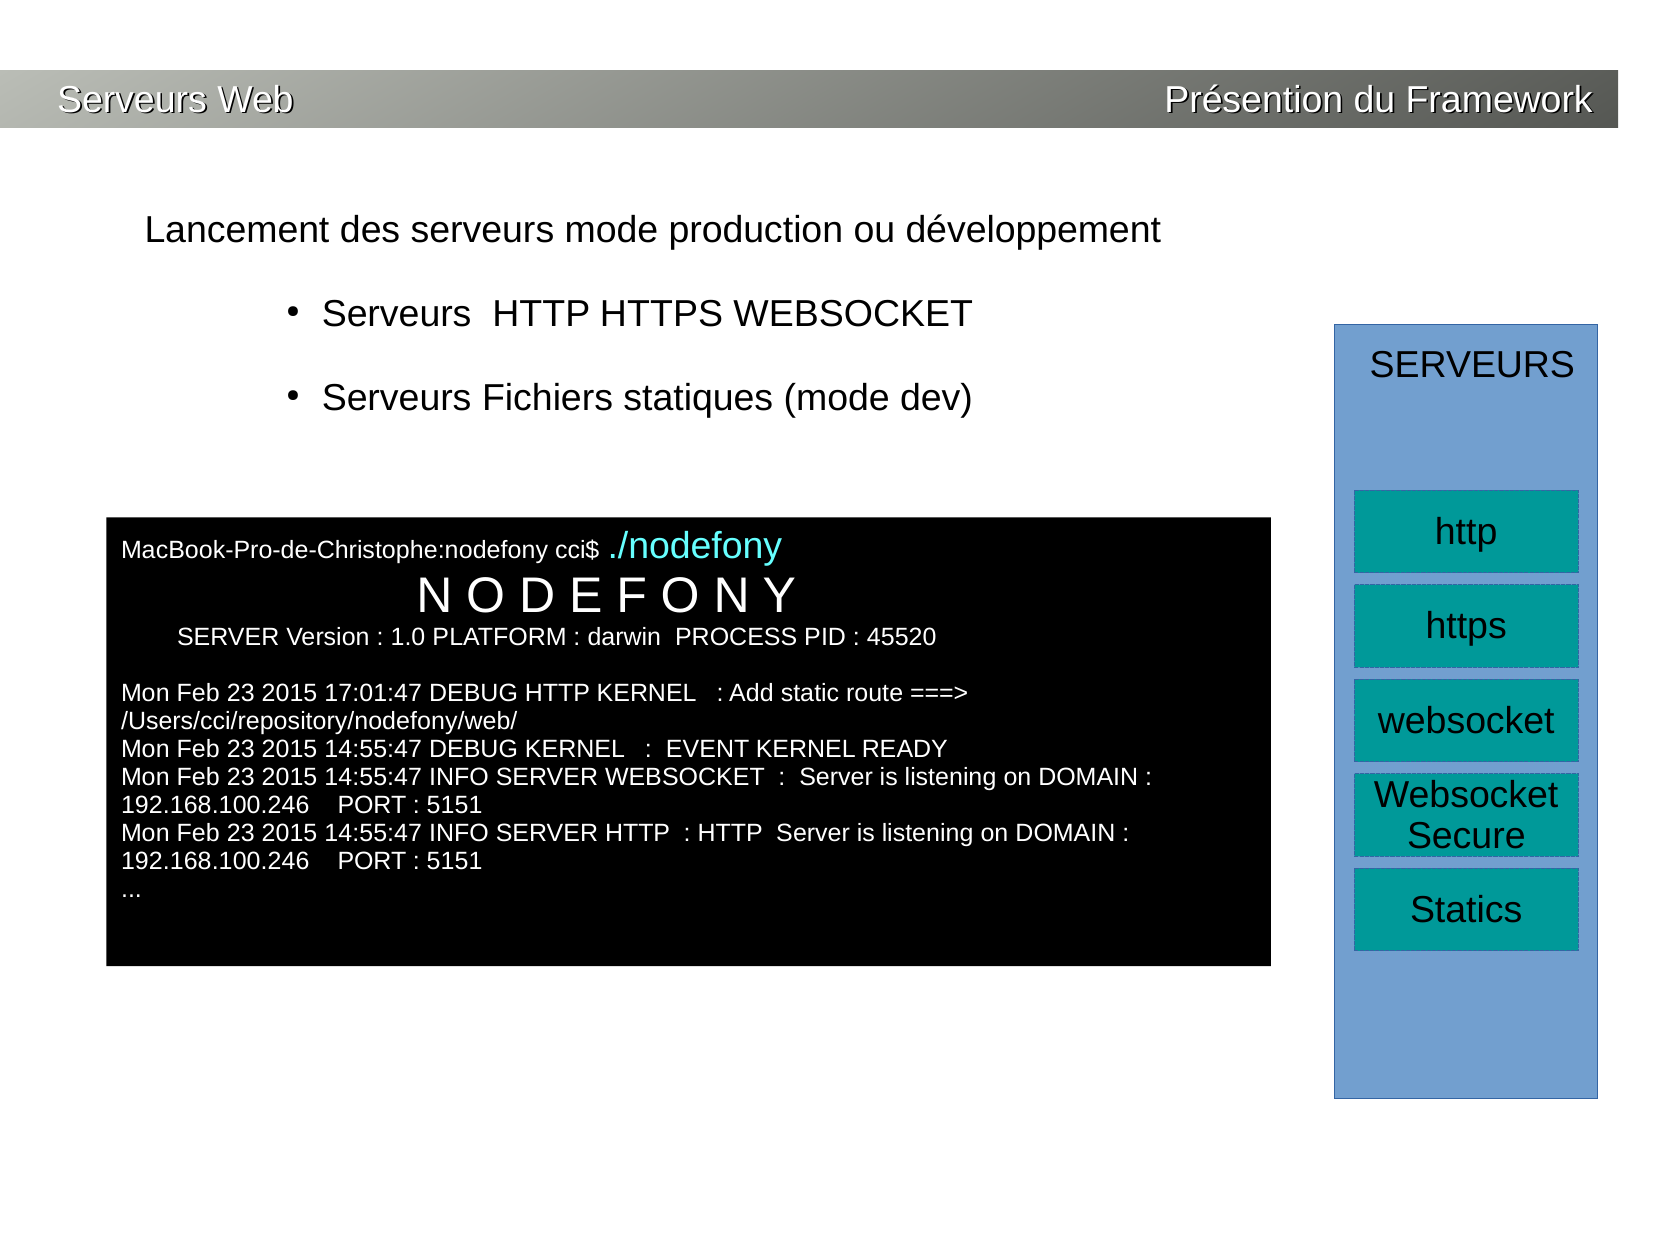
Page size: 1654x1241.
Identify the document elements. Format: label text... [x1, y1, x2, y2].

text_box Websocket Secure [1354, 773, 1579, 857]
text_box https [1354, 584, 1579, 668]
text_box Statics [1354, 868, 1579, 951]
text_box MacBook-Pro-de-Christophe:nodefony cci$ ./nodefony N O D E F O N Y SERVER Version : 1.0 PLATFORM : darwin PROCESS PID : 45520 Mon Feb 23 2015 17:01:47 DEBUG HTTP KERNEL : Add static route ===> /Users/cci/repository/nodefony/web/ Mon Feb 23 2015 14:55:47 DEBUG KERNEL : EVENT KERNEL READY Mon Feb 23 2015 14:55:47 INFO SERVER WEBSOCKET : Server is listening on DOMAIN : 192.168.100.246 PORT : 5151 Mon Feb 23 2015 14:55:47 INFO SERVER HTTP : HTTP Server is listening on DOMAIN : 192.168.100.246 PORT : 5151 ... [106, 517, 1271, 967]
text_box http [1354, 490, 1579, 573]
text_box Lancement des serveurs mode production ou développement Serveurs HTTP HTTPS WEBSOCKET Serveurs Fichiers statiques (mode dev) [94, 200, 1607, 1170]
text_box websocket [1354, 679, 1579, 762]
text_box [1334, 324, 1598, 1099]
text_box SERVEURS [1354, 336, 1591, 394]
text_box Serveurs Web Présention du Framework [0, 70, 1619, 128]
